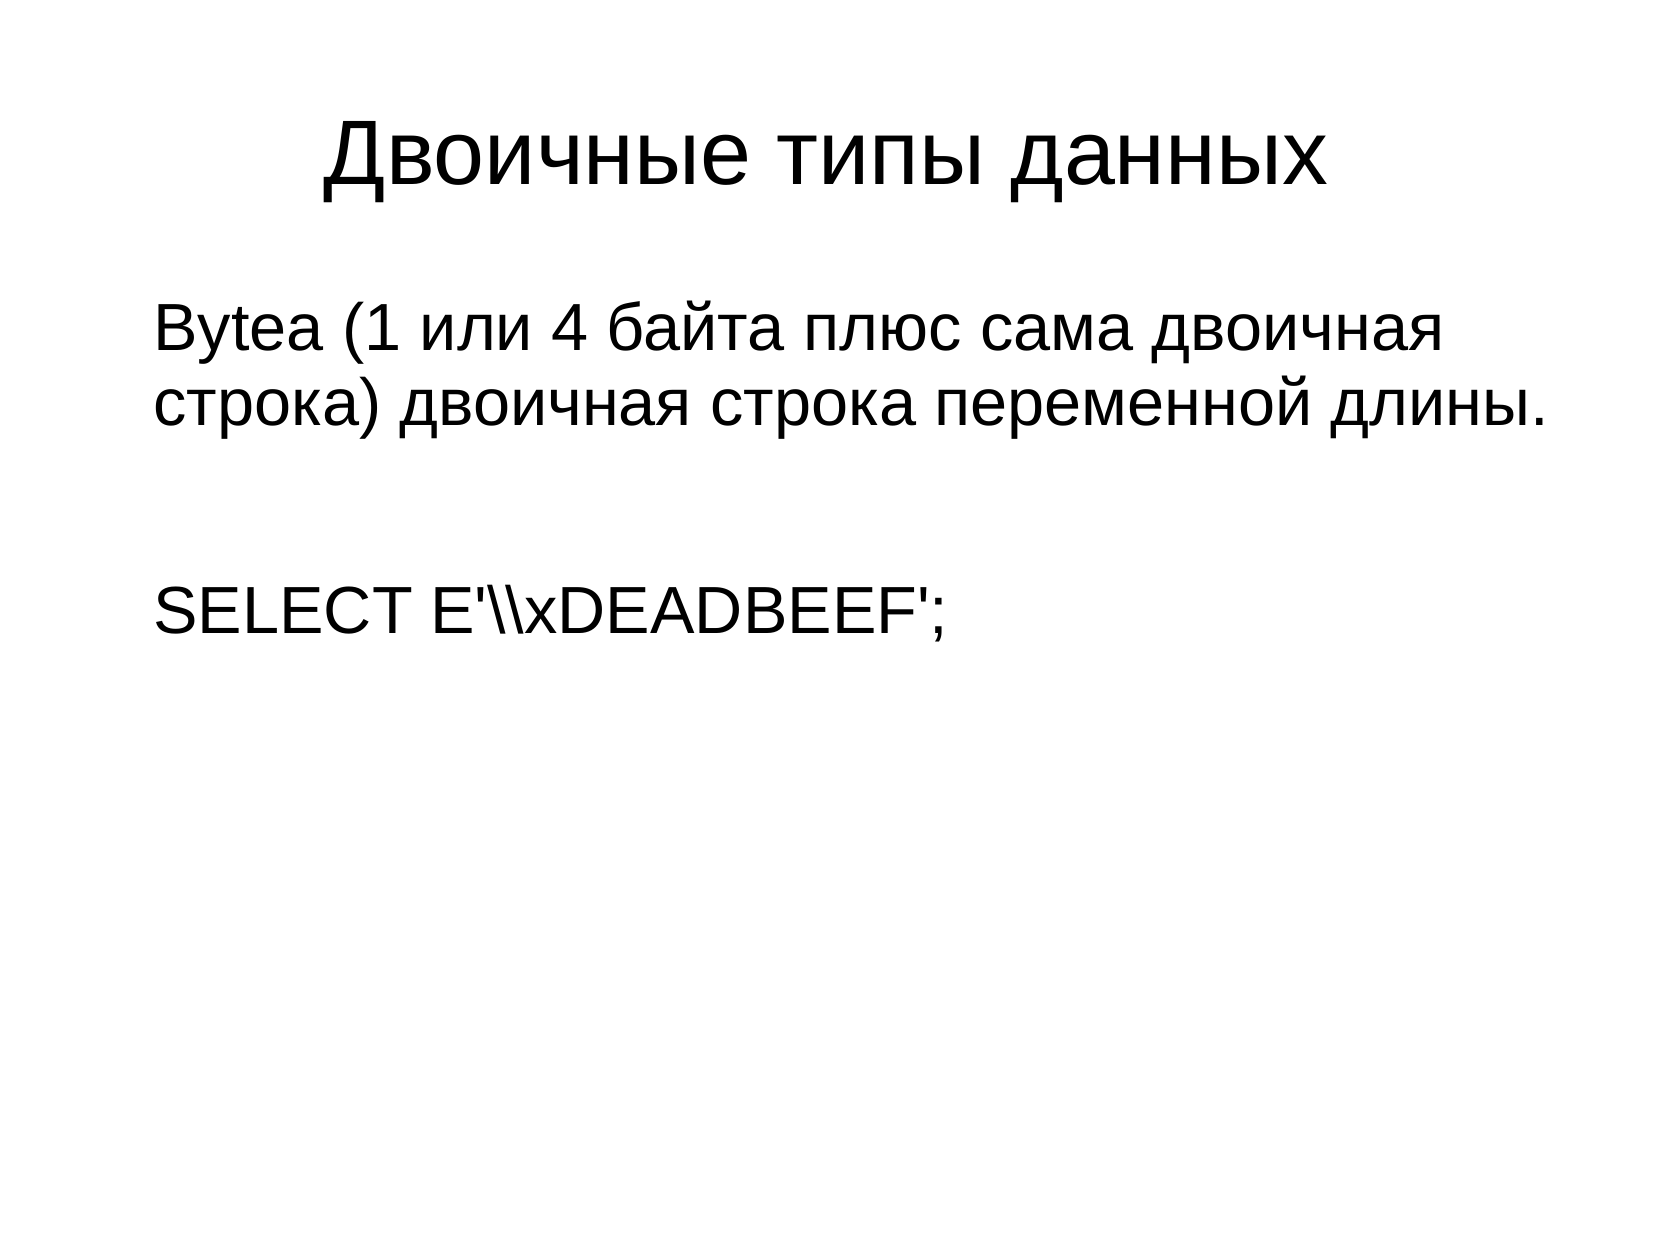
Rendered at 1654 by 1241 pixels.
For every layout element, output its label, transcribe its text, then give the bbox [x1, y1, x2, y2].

list Bytea (1 или 4 байта плюс сама двоичная строка) двоичная строка переменной длины. SELECT E'\\xDEADBEEF'; [82, 290, 1571, 1010]
title Двоичные типы данных [82, 49, 1571, 257]
